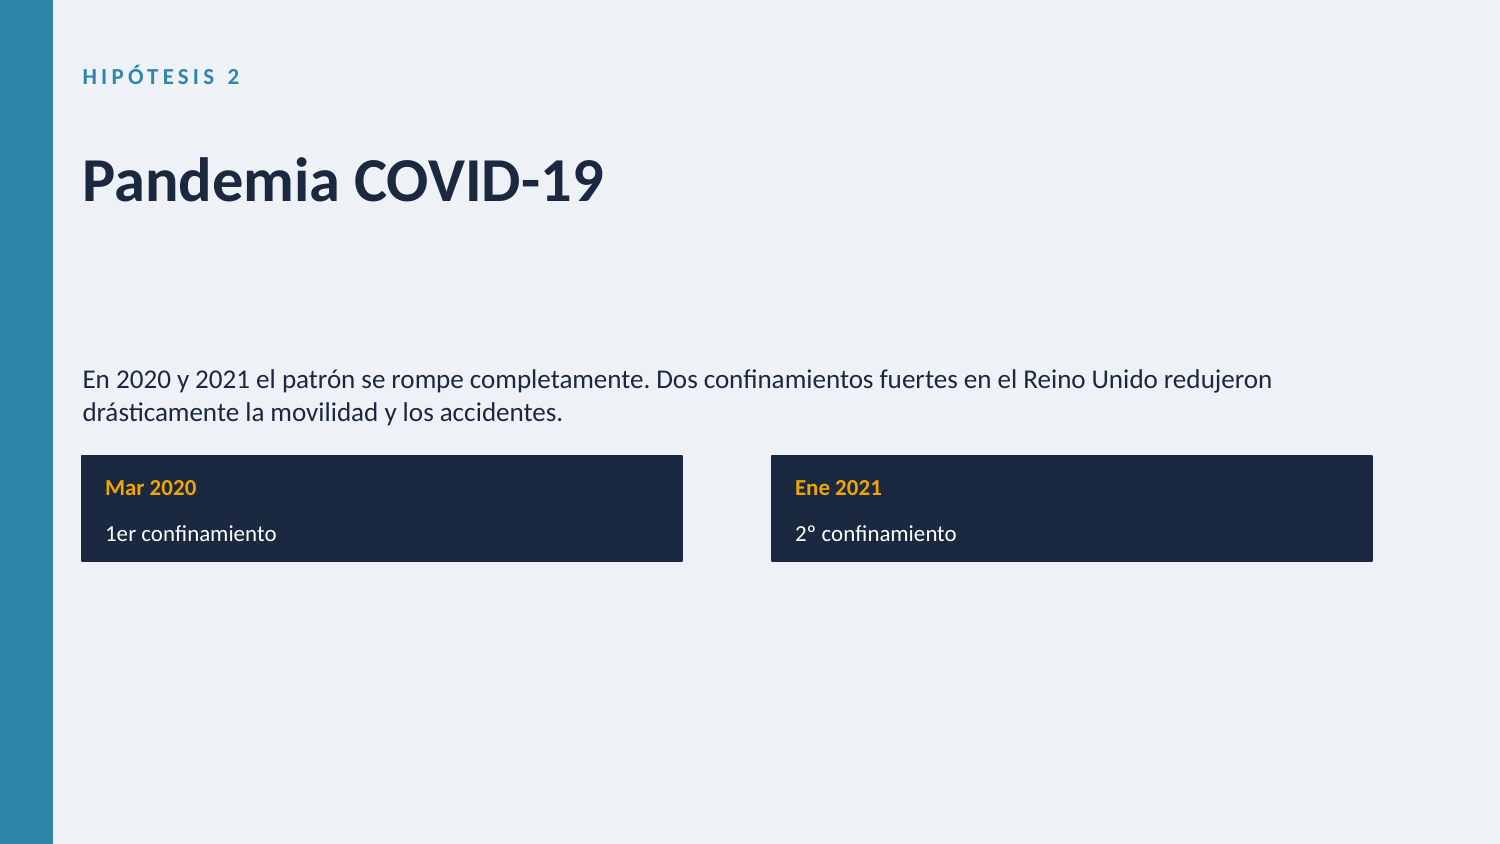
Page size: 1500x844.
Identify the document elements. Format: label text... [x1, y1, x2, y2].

text_box Ene 2021 [794, 463, 1020, 509]
text_box 1er confinamiento [104, 511, 660, 554]
text_box [82, 456, 683, 561]
text_box En 2020 y 2021 el patrón se rompe completamente. Dos confinamientos fuertes en el Reino Unido redujeron drásticamente la movilidad y los accidentes. [82, 345, 1433, 443]
text_box [0, 0, 53, 844]
text_box HIPÓTESIS 2 [82, 41, 1433, 110]
text_box 2º confinamiento [794, 511, 1350, 554]
text_box [772, 456, 1373, 561]
text_box Mar 2020 [104, 463, 330, 509]
text_box Pandemia COVID-19 [82, 116, 1433, 237]
